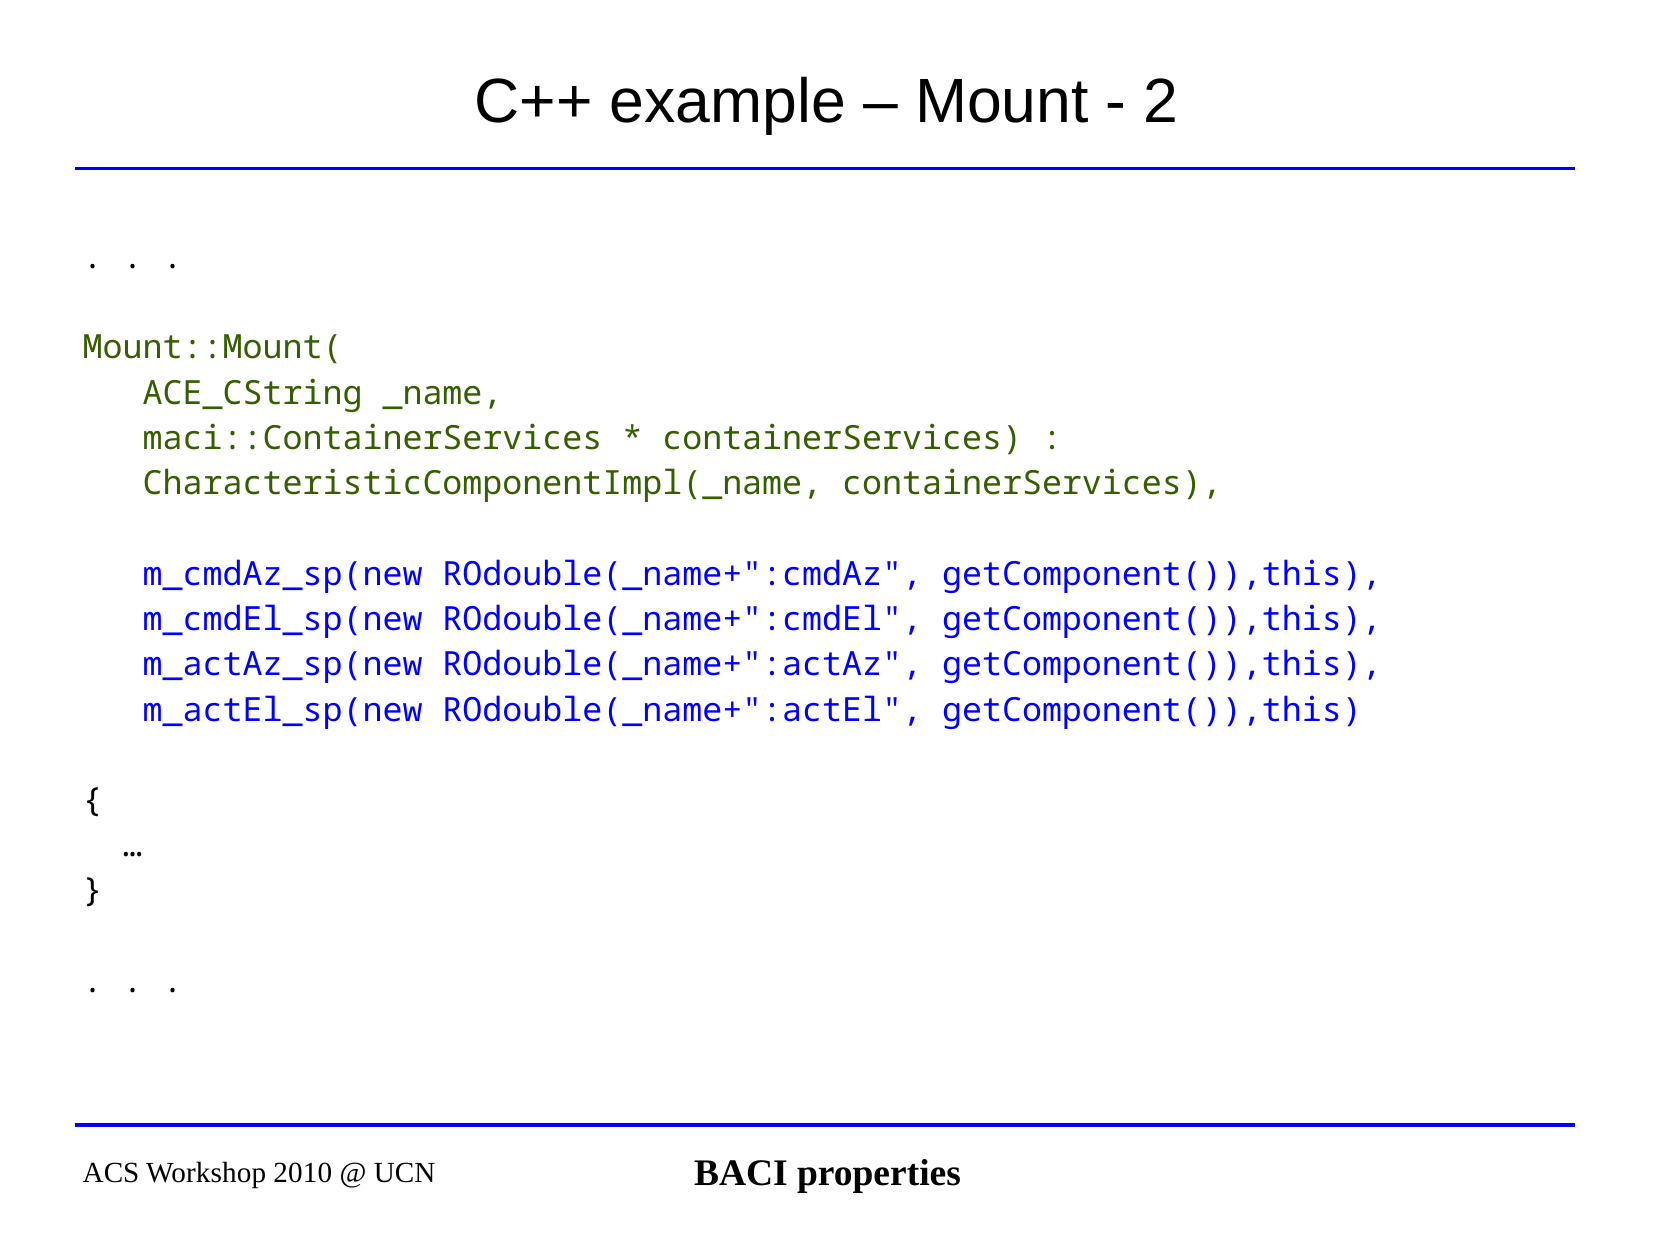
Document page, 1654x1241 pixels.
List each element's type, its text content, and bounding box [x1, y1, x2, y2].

subtitle . . . Mount::Mount( ACE_CString _name, maci::ContainerServices * containerServices) : CharacteristicComponentImpl(_name, containerServices), m_cmdAz_sp(new ROdouble(_name+":cmdAz", getComponent()),this), m_cmdEl_sp(new ROdouble(_name+":cmdEl", getComponent()),this), m_actAz_sp(new ROdouble(_name+":actAz", getComponent()),this), m_actEl_sp(new ROdouble(_name+":actEl", getComponent()),this) { … } . . . [82, 197, 1571, 1001]
title C++ example – Mount - 2 [82, 39, 1571, 163]
